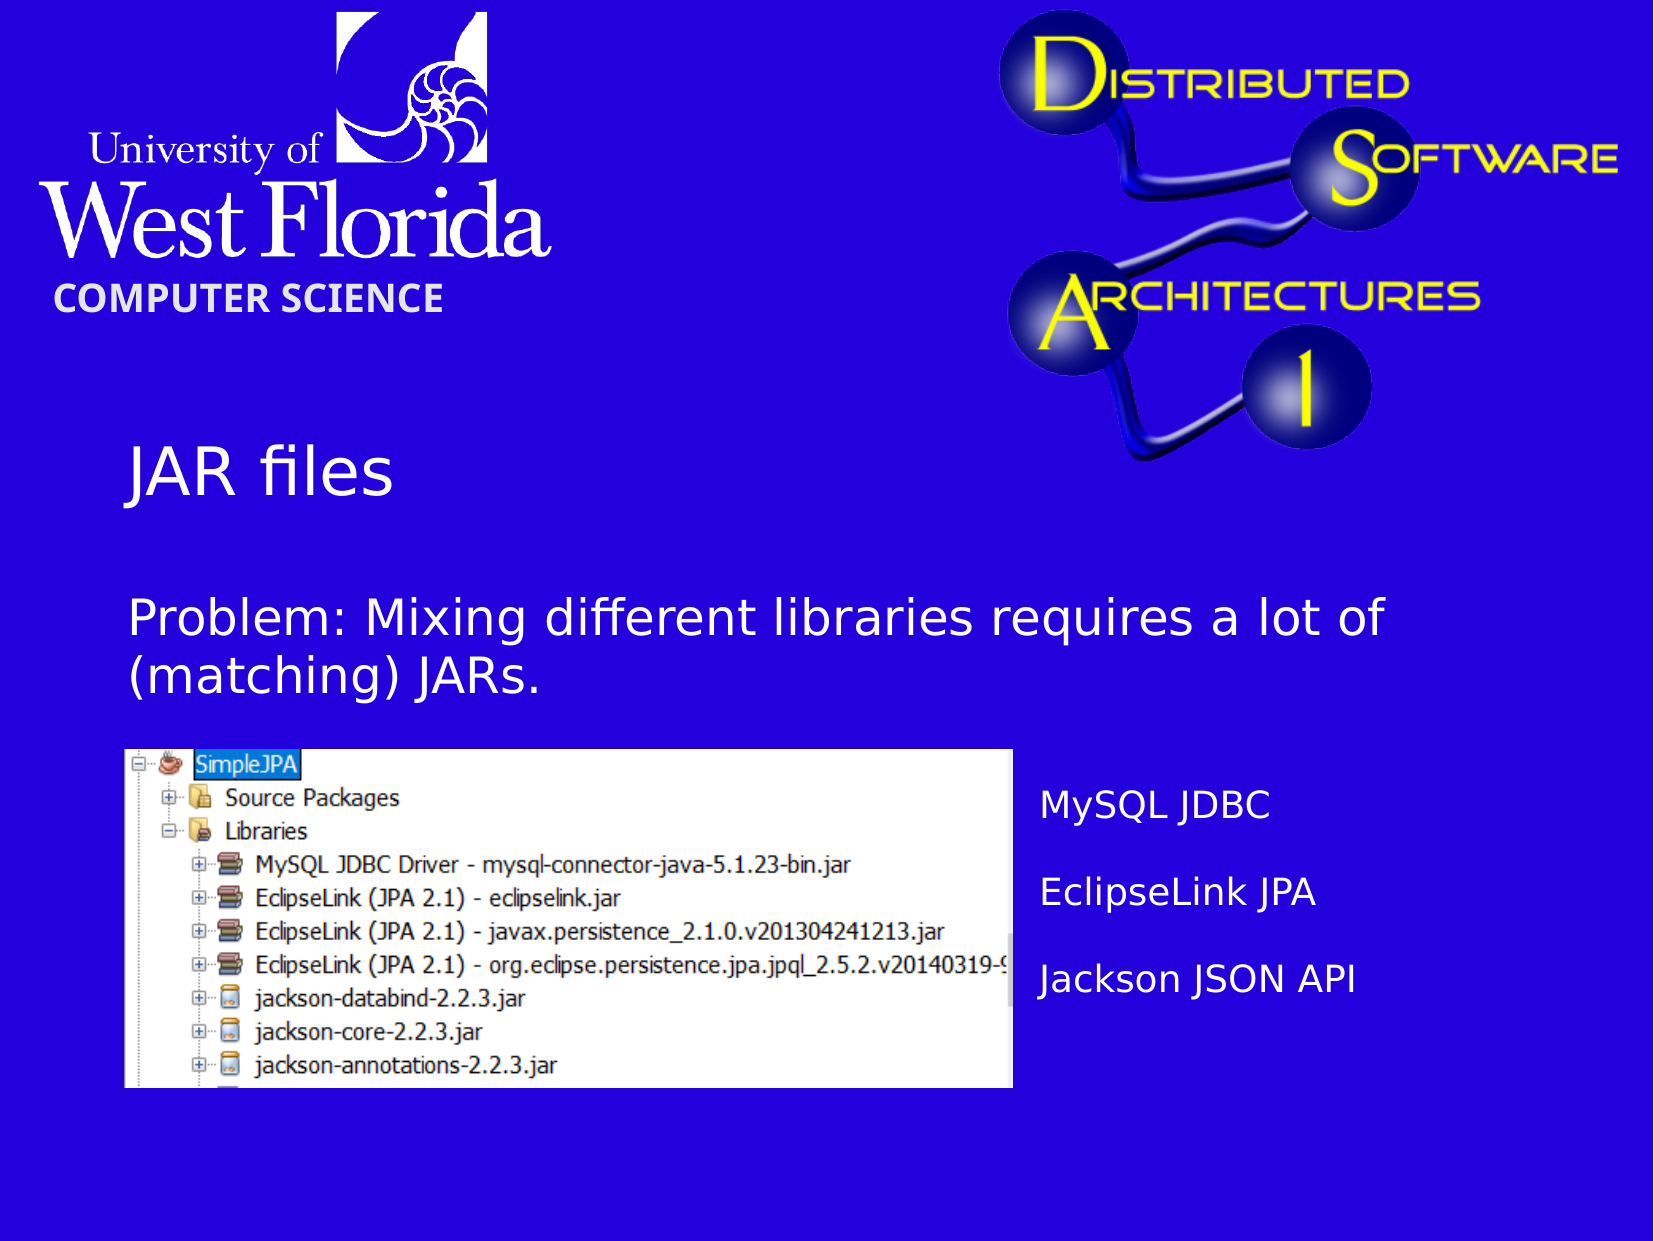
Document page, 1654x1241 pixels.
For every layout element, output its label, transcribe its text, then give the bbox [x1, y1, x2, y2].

text_box JAR files Problem: Mixing different libraries requires a lot of (matching) JARs. MySQL JDBC EclipseLink JPA Jackson JSON API [112, 426, 1426, 1080]
picture [910, 0, 1653, 506]
picture [37, 0, 559, 262]
picture [124, 749, 1013, 1088]
text_box COMPUTER SCIENCE [37, 262, 563, 325]
